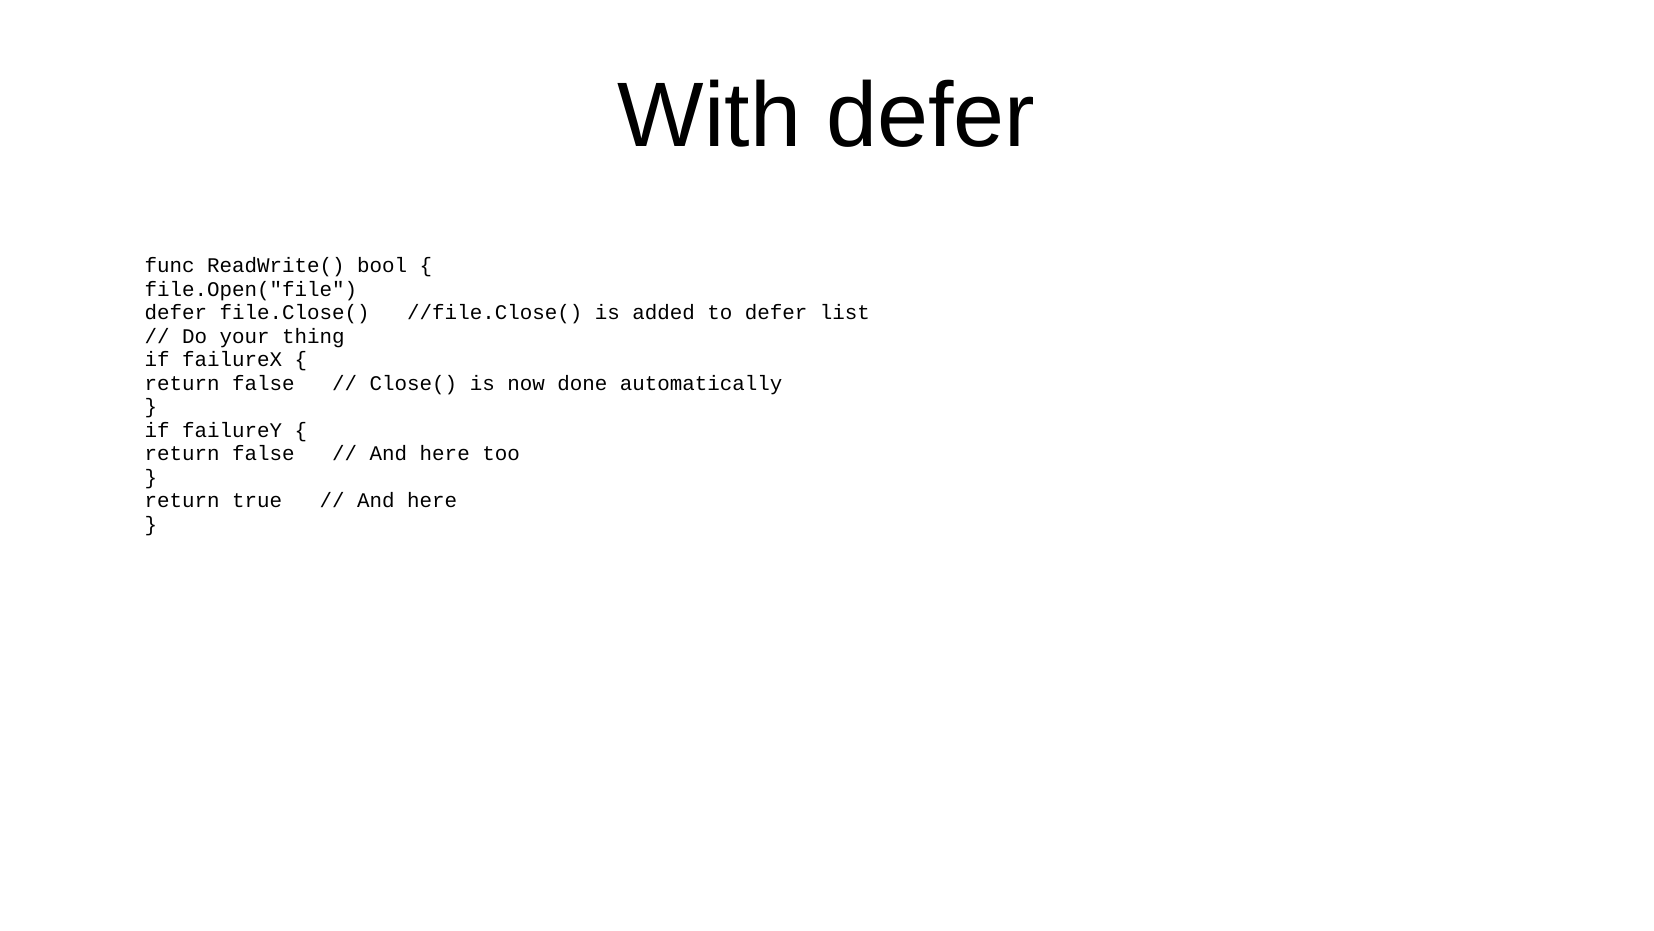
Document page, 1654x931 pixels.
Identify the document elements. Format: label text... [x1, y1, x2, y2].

text_box func ReadWrite() bool { file.Open("file") defer file.Close() //file.Close() is added to defer list // Do your thing if failureX { return false // Close() is now done automatically } if failureY { return false // And here too } return true // And here } [129, 248, 1489, 709]
title With defer [82, 37, 1571, 193]
